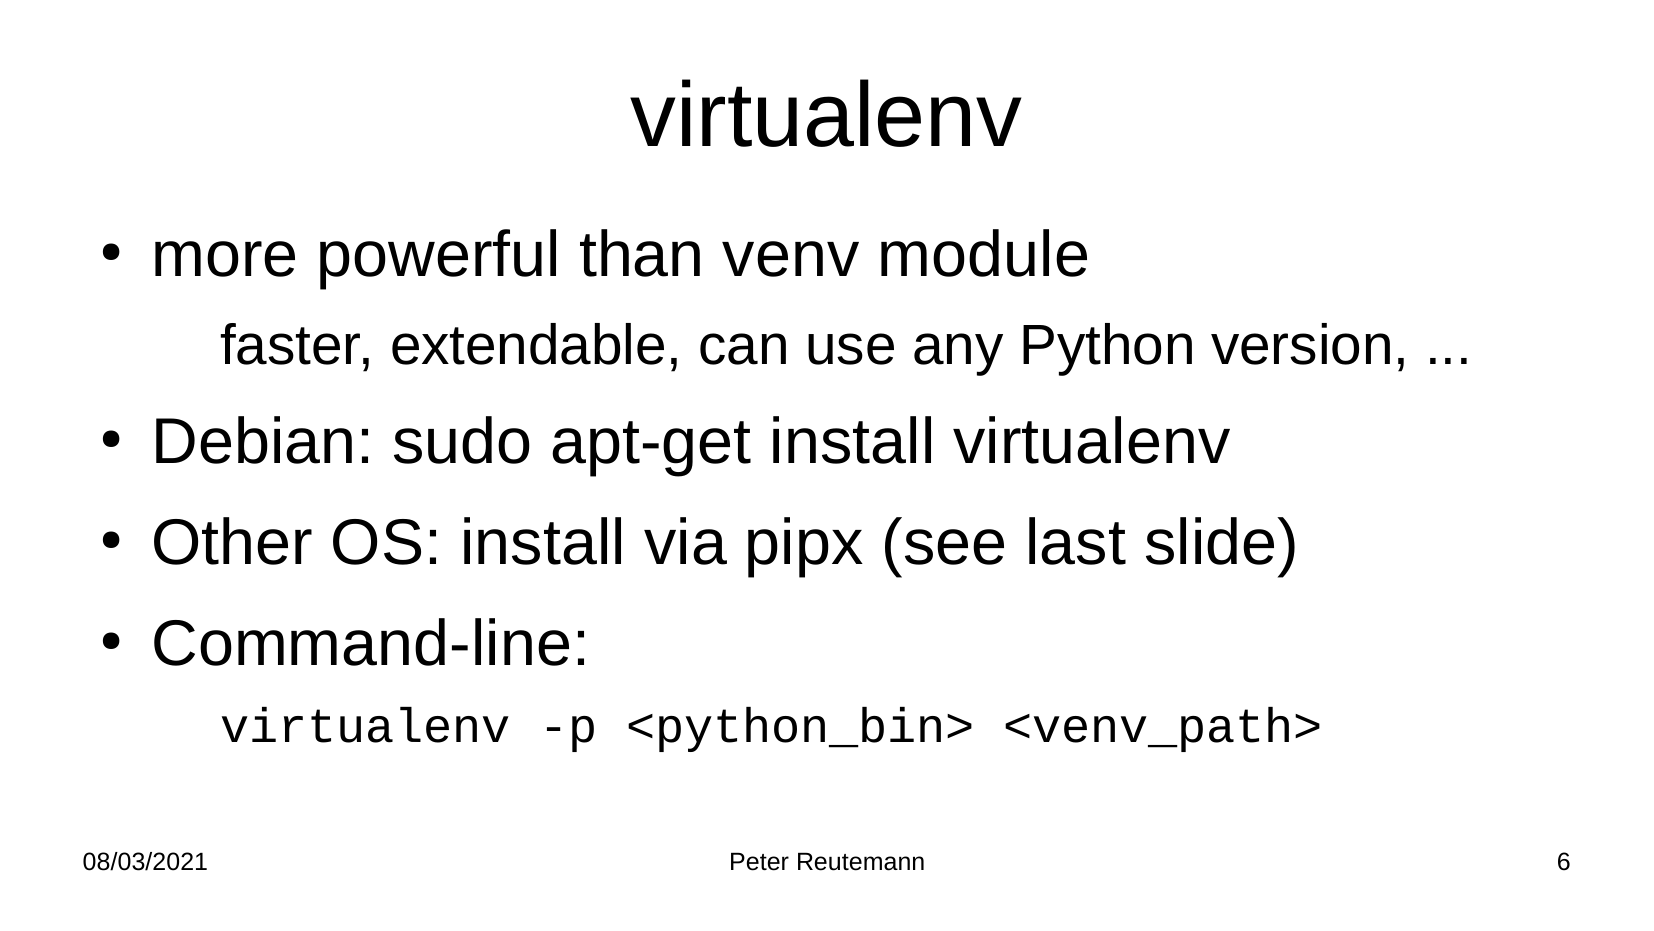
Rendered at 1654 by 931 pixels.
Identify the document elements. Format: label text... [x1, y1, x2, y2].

title virtualenv [82, 37, 1571, 193]
list more powerful than venv module faster, extendable, can use any Python version, ... Debian: sudo apt-get install virtualenv Other OS: install via pipx (see last slide) Command-line: virtualenv -p <python_bin> <venv_path> [82, 217, 1571, 758]
